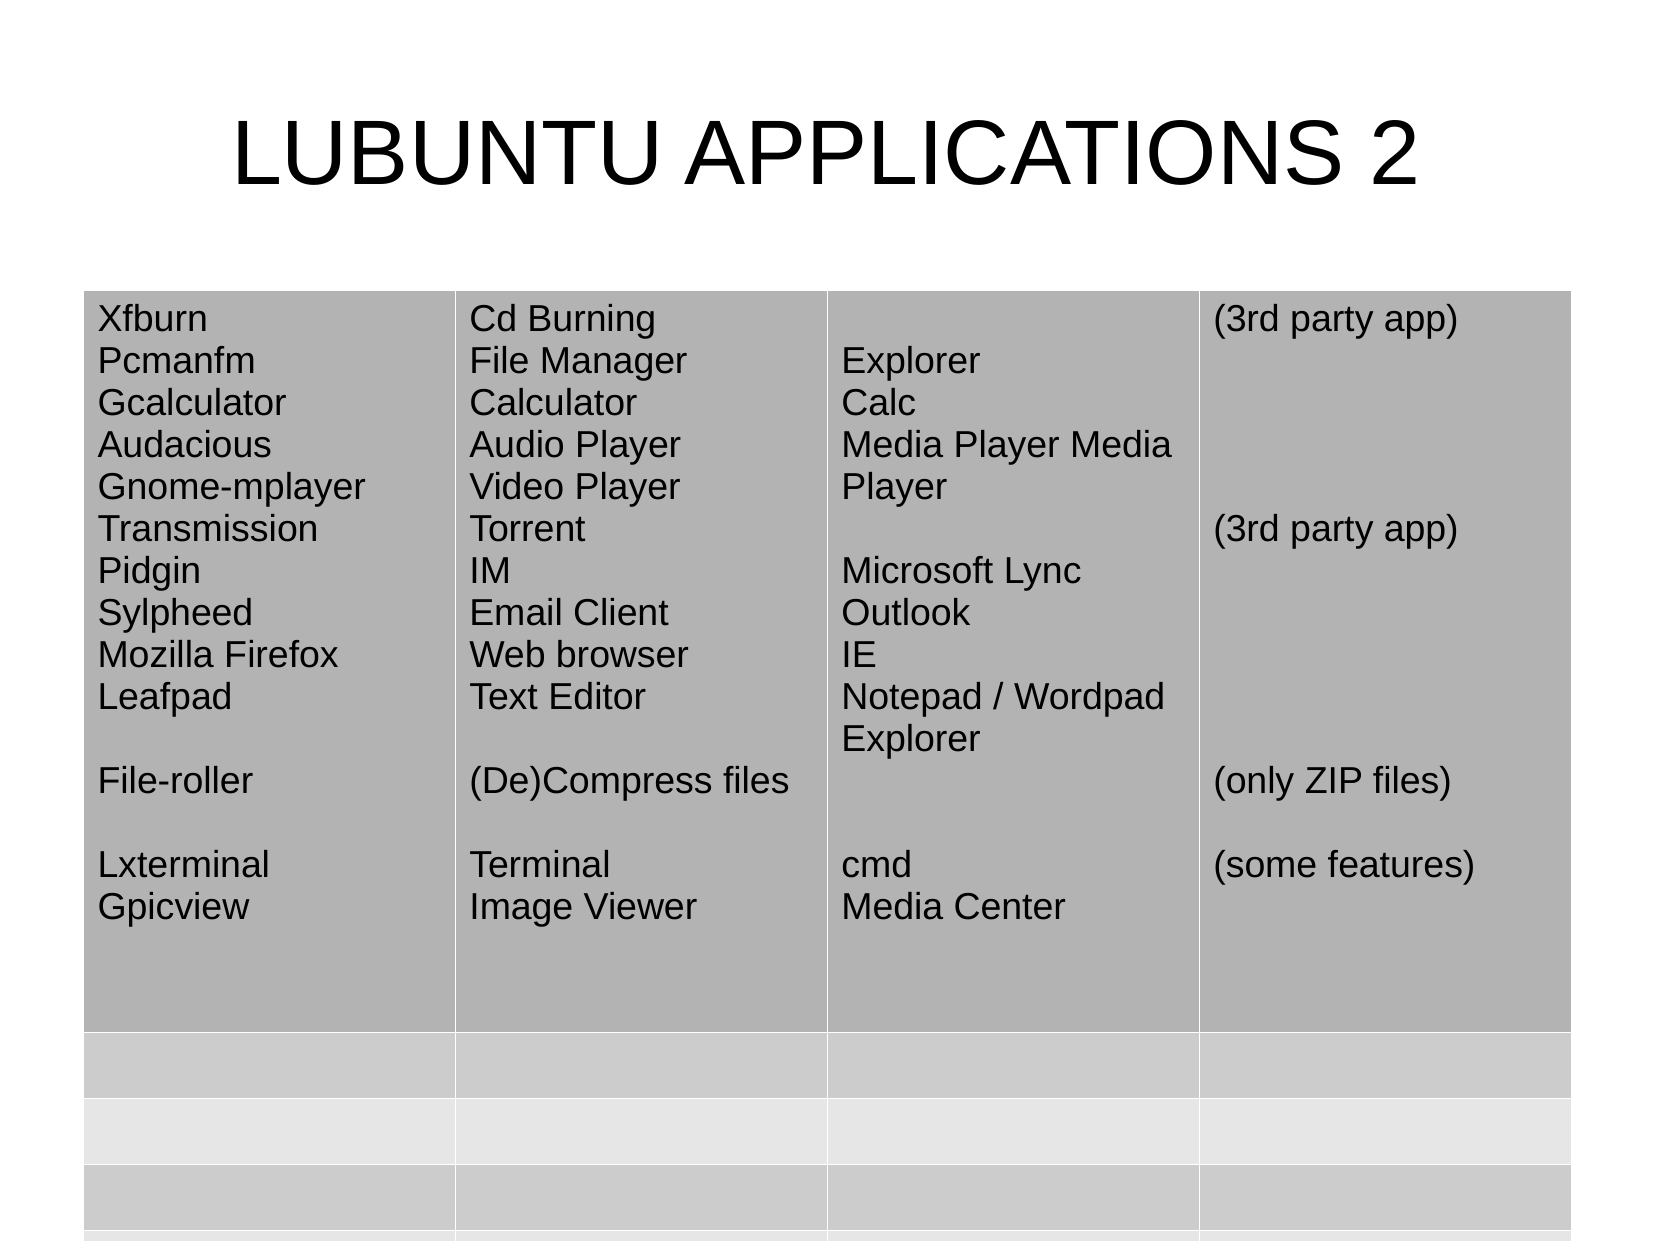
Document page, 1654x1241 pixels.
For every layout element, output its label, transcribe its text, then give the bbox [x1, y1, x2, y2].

table_cell [828, 1033, 1199, 1098]
table_cell [456, 1165, 827, 1230]
table_cell [1200, 1165, 1571, 1230]
table_cell [456, 1231, 827, 1241]
table_cell [84, 1099, 455, 1164]
table_cell [828, 1165, 1199, 1230]
table_header Explorer Calc Media Player Media Player Microsoft Lync Outlook IE Notepad / Wordpad Explorer cmd Media Center [828, 291, 1199, 1032]
table_header Cd Burning File Manager Calculator Audio Player Video Player Torrent IM Email Client Web browser Text Editor (De)Compress files Terminal Image Viewer [456, 291, 827, 1032]
table_cell [456, 1099, 827, 1164]
table_cell [84, 1165, 455, 1230]
table_cell [1200, 1033, 1571, 1098]
table_header (3rd party app) (3rd party app) (only ZIP files) (some features) [1200, 291, 1571, 1032]
table_cell [456, 1033, 827, 1098]
table_cell [1200, 1099, 1571, 1164]
table_cell [84, 1033, 455, 1098]
table_cell [1200, 1231, 1571, 1241]
table_cell [84, 1231, 455, 1241]
title LUBUNTU APPLICATIONS 2 [82, 49, 1571, 257]
table_cell [828, 1231, 1199, 1241]
table_cell [828, 1099, 1199, 1164]
table_header Xfburn Pcmanfm Gcalculator Audacious Gnome-mplayer Transmission Pidgin Sylpheed Mozilla Firefox Leafpad File-roller Lxterminal Gpicview [84, 291, 455, 1032]
